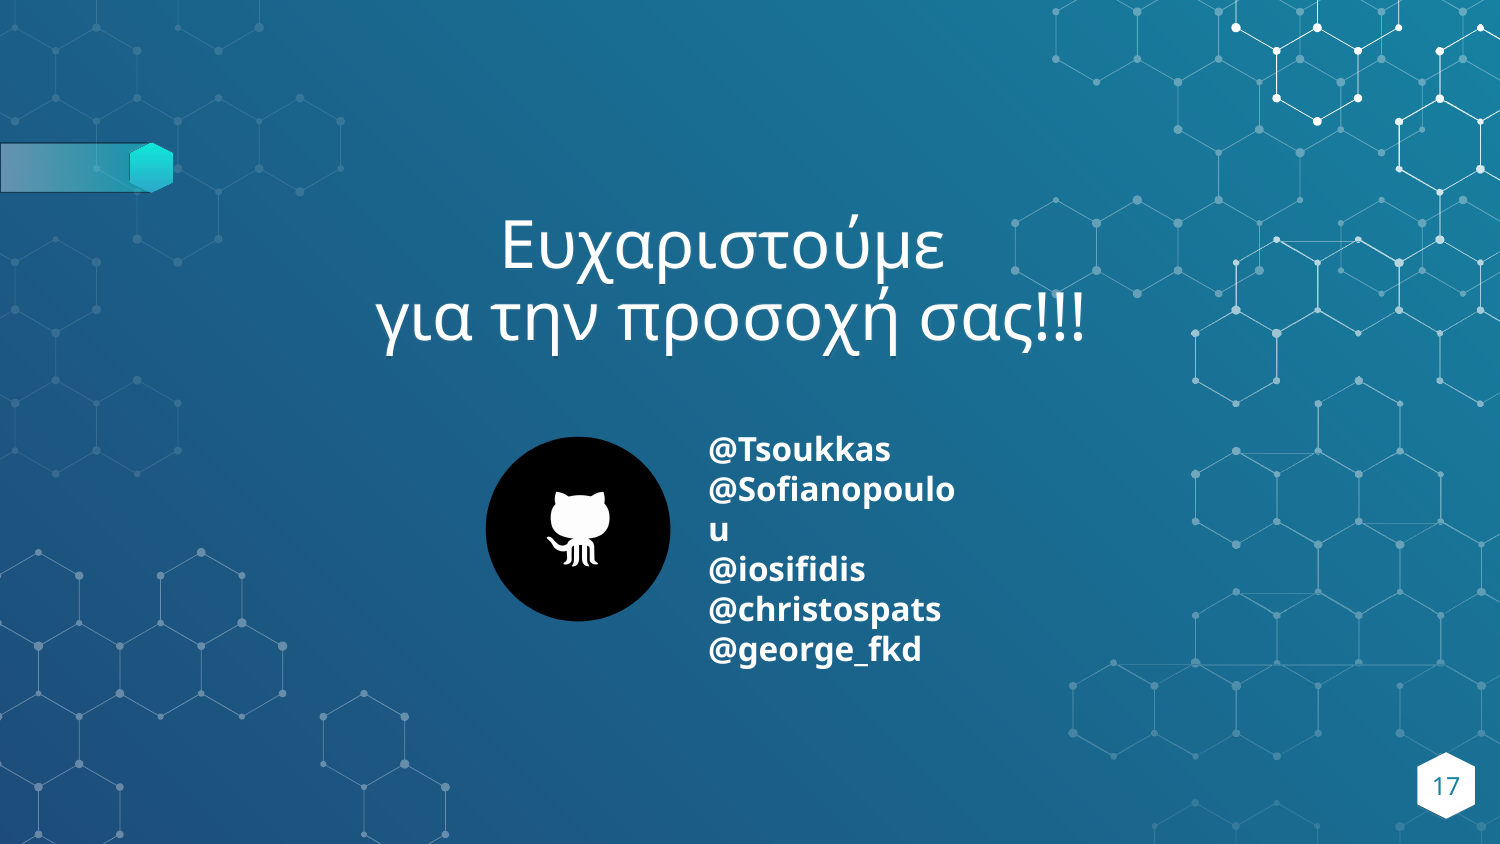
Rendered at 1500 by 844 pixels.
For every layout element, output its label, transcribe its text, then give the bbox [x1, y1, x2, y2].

title Ευχαριστούμε για την προσοχή σας!!! [179, 254, 1284, 313]
picture [474, 425, 682, 633]
text_box @Tsoukkas @Sofianopoulou @iosifidis @christospats @george_fkd [693, 413, 979, 683]
slide_number <αριθμός> [1417, 754, 1475, 821]
